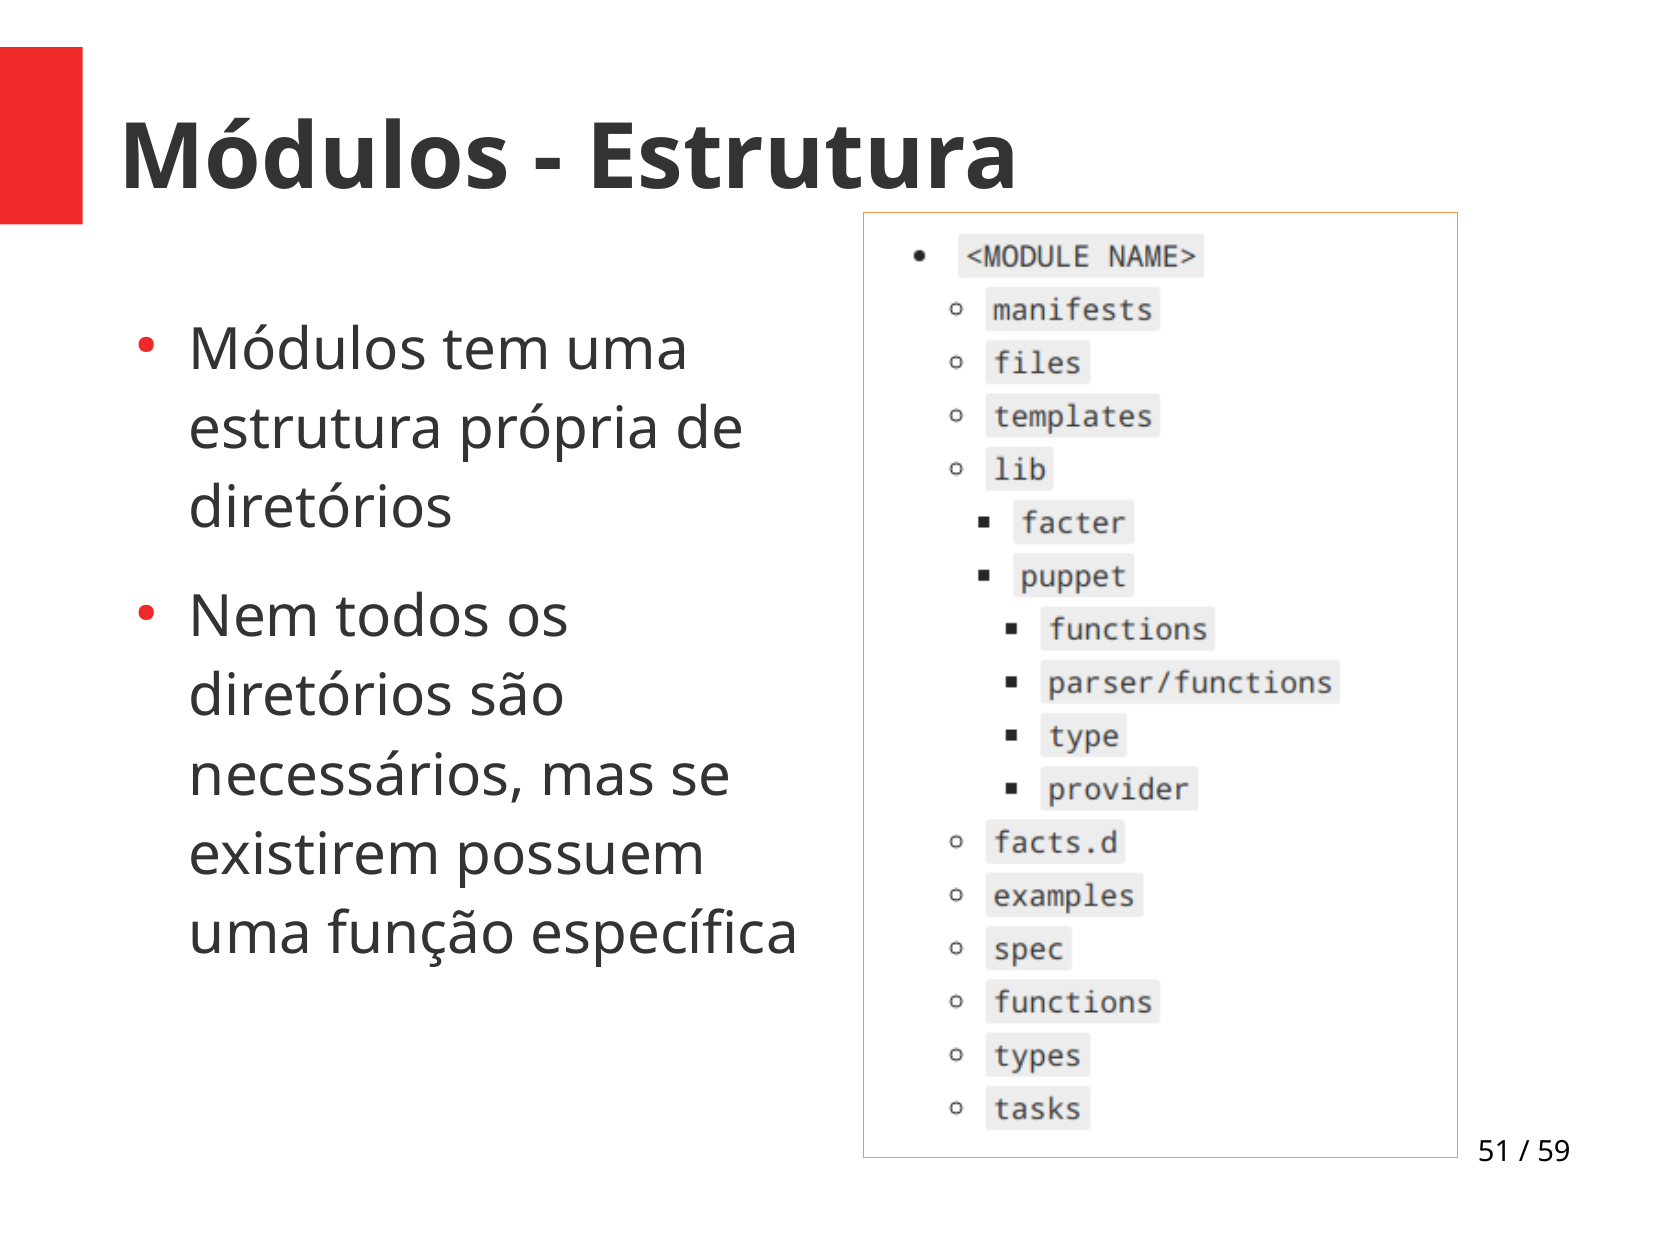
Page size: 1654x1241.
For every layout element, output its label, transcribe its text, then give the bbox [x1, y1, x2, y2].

list Módulos tem uma estrutura própria de diretórios Nem todos os diretórios são necessários, mas se existirem possuem uma função específica [118, 307, 804, 1027]
picture [863, 212, 1458, 1158]
title Módulos - Estrutura [118, 49, 1571, 257]
